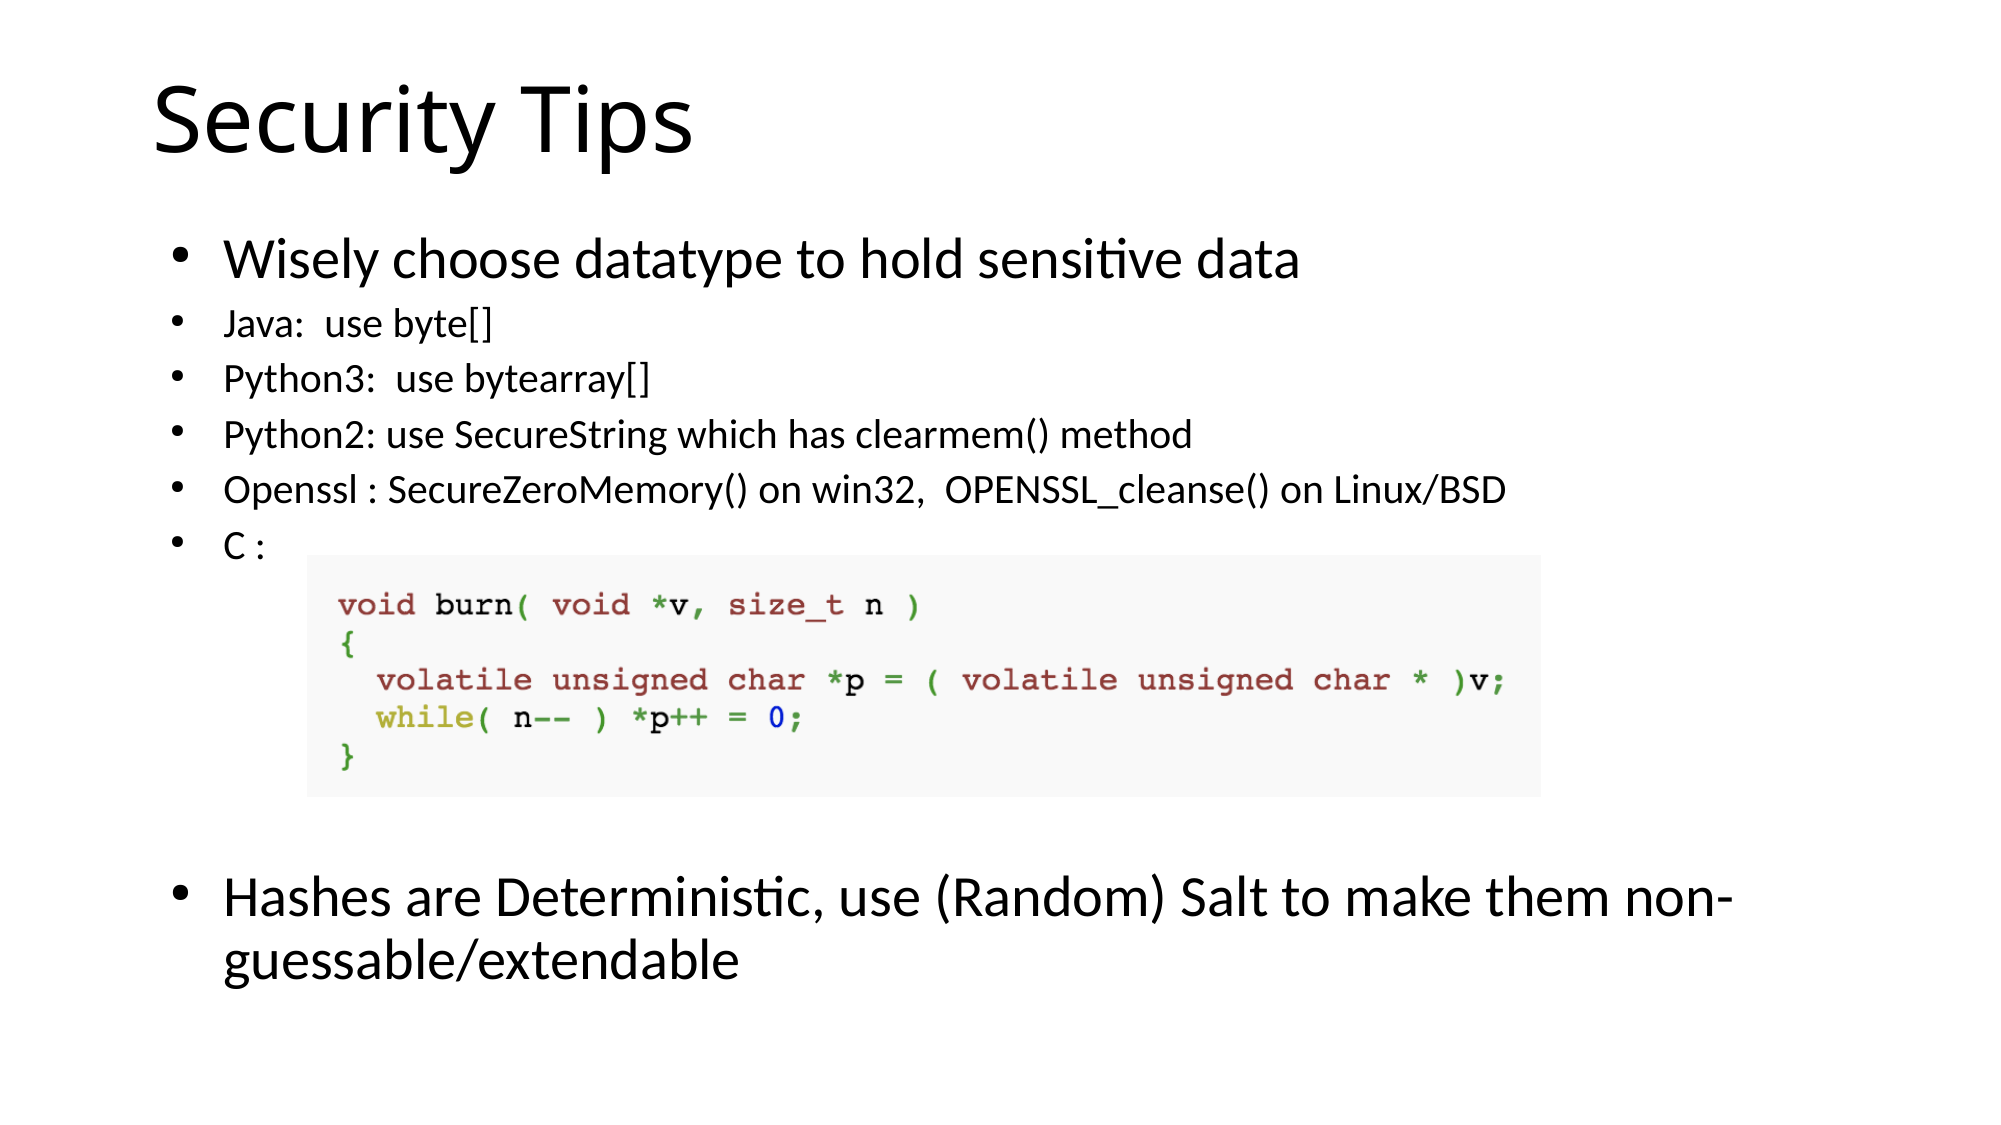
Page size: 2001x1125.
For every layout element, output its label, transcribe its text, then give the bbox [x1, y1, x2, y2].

picture [307, 555, 1541, 797]
title Security Tips [137, 59, 1863, 186]
list Wisely choose datatype to hold sensitive data Java: use byte[] Python3: use bytearray[] Python2: use SecureString which has clearmem() method Openssl : SecureZeroMemory() on win32, OPENSSL_cleanse() on Linux/BSD C : Hashes are Deterministic, use (Random) Salt to make them non-guessable/extendable [137, 220, 1863, 1005]
